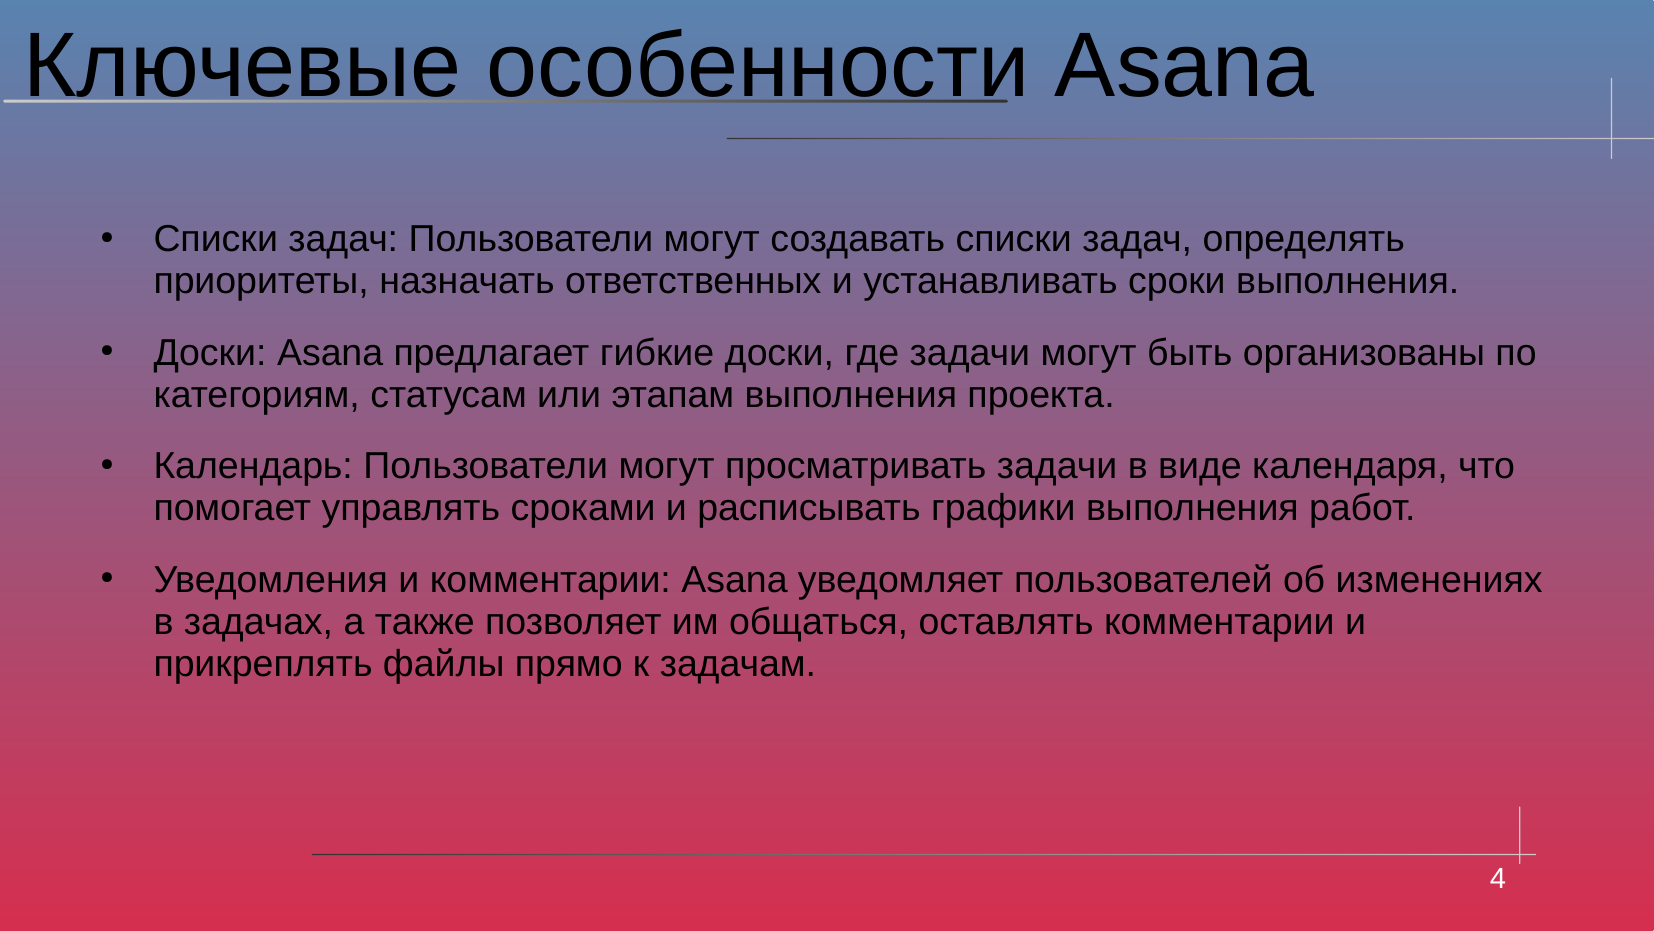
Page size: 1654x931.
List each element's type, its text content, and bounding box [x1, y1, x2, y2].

list Списки задач: Пользователи могут создавать списки задач, определять приоритеты, назначать ответственных и устанавливать сроки выполнения. Доски: Asana предлагает гибкие доски, где задачи могут быть организованы по категориям, статусам или этапам выполнения проекта. Календарь: Пользователи могут просматривать задачи в виде календаря, что помогает управлять сроками и расписывать графики выполнения работ. Уведомления и комментарии: Asana уведомляет пользователей об изменениях в задачах, а также позволяет им общаться, оставлять комментарии и прикреплять файлы прямо к задачам. [82, 217, 1571, 758]
title Ключевые особенности Asana [23, 11, 1589, 119]
